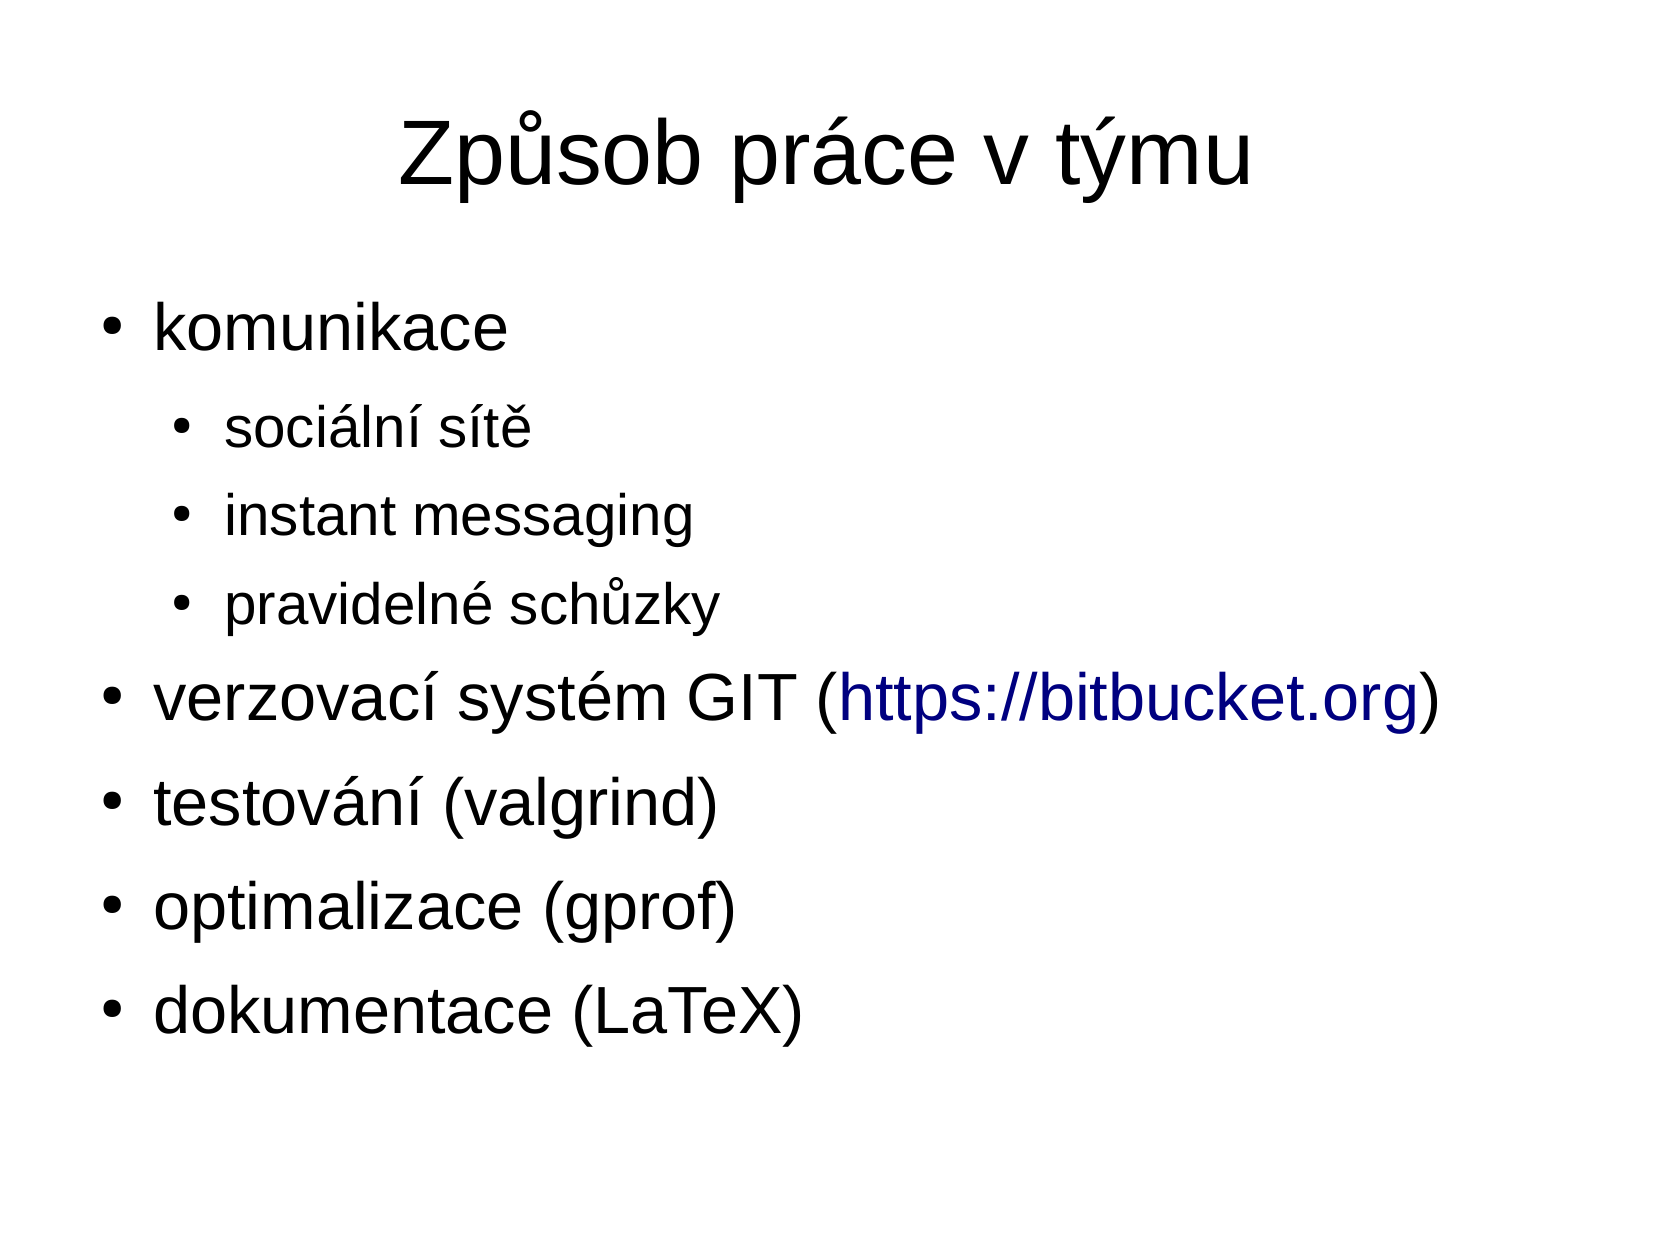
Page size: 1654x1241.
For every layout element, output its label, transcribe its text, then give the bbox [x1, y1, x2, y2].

title Způsob práce v týmu [82, 49, 1571, 257]
list komunikace sociální sítě instant messaging pravidelné schůzky verzovací systém GIT (https://bitbucket.org) testování (valgrind) optimalizace (gprof) dokumentace (LaTeX) [82, 290, 1571, 1109]
